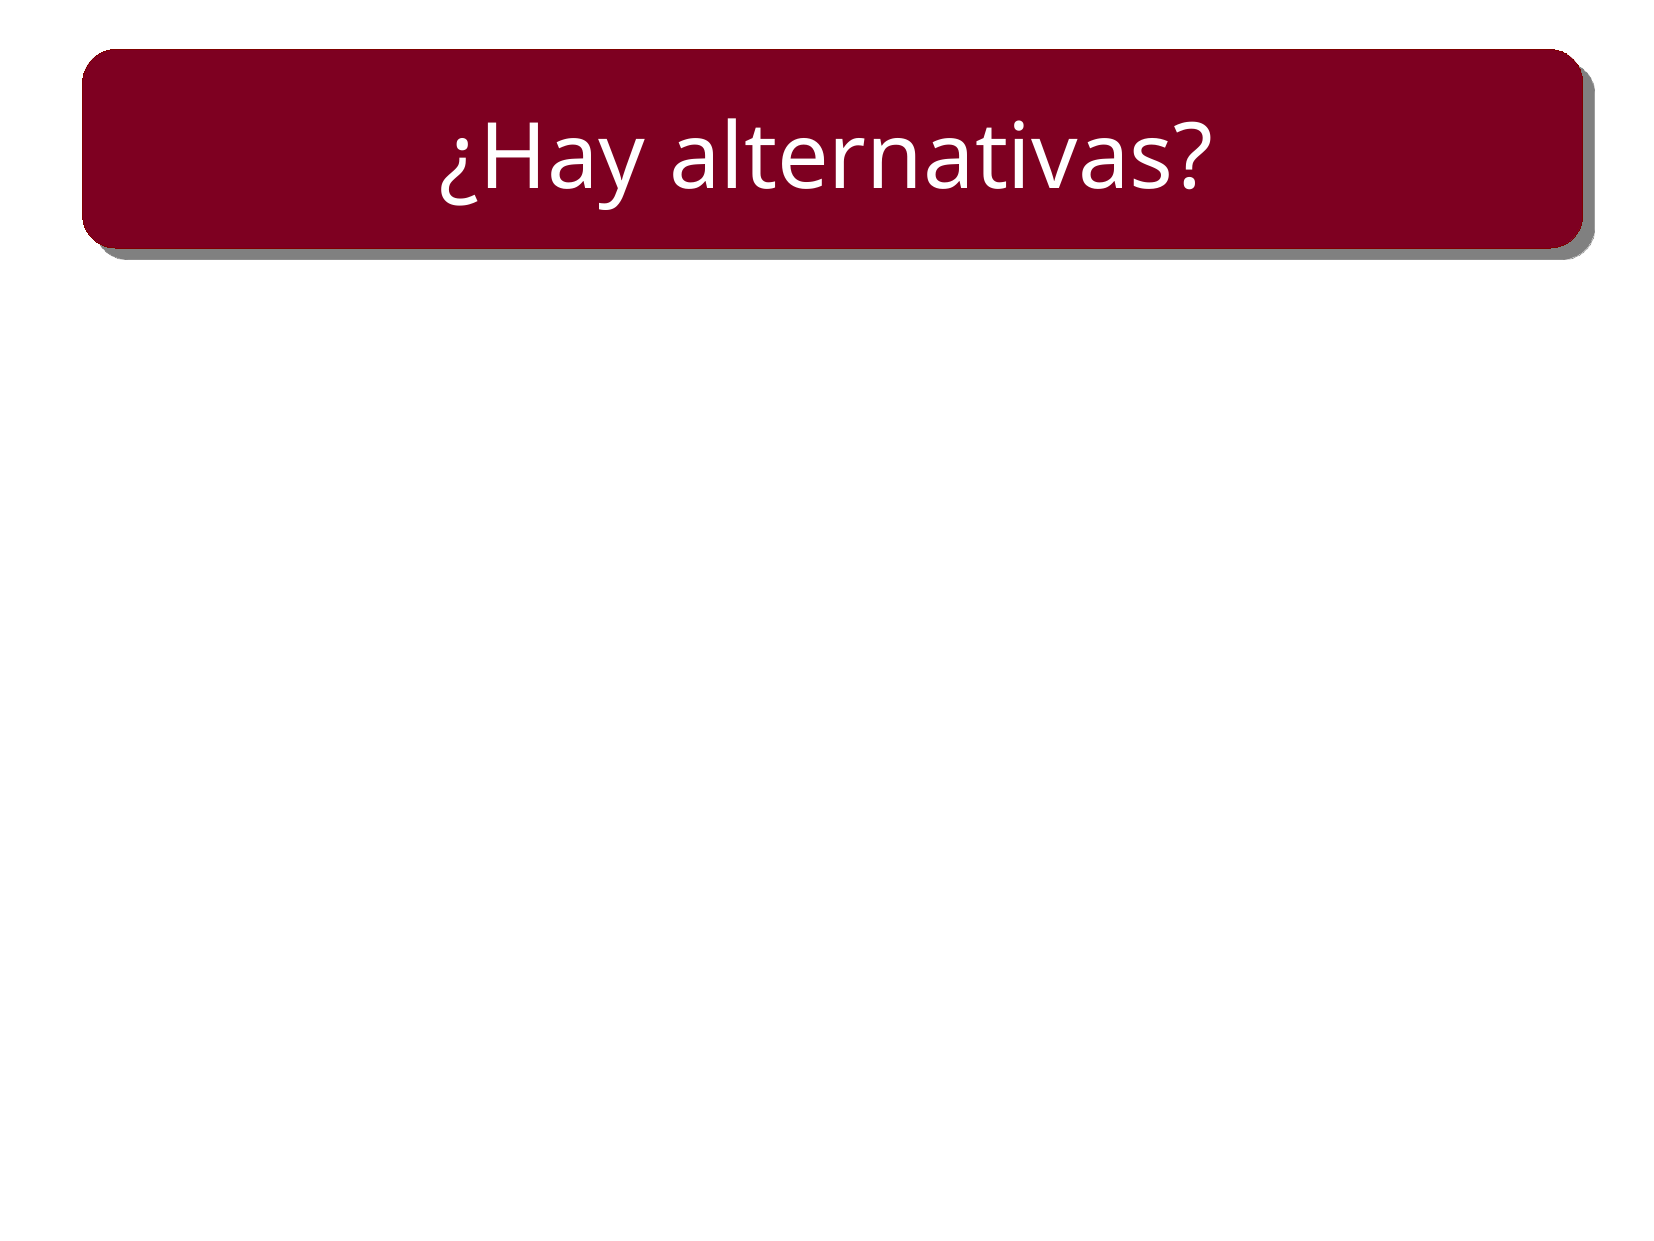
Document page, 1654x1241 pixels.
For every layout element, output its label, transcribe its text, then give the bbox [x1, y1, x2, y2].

title ¿Hay alternativas? [82, 49, 1571, 257]
